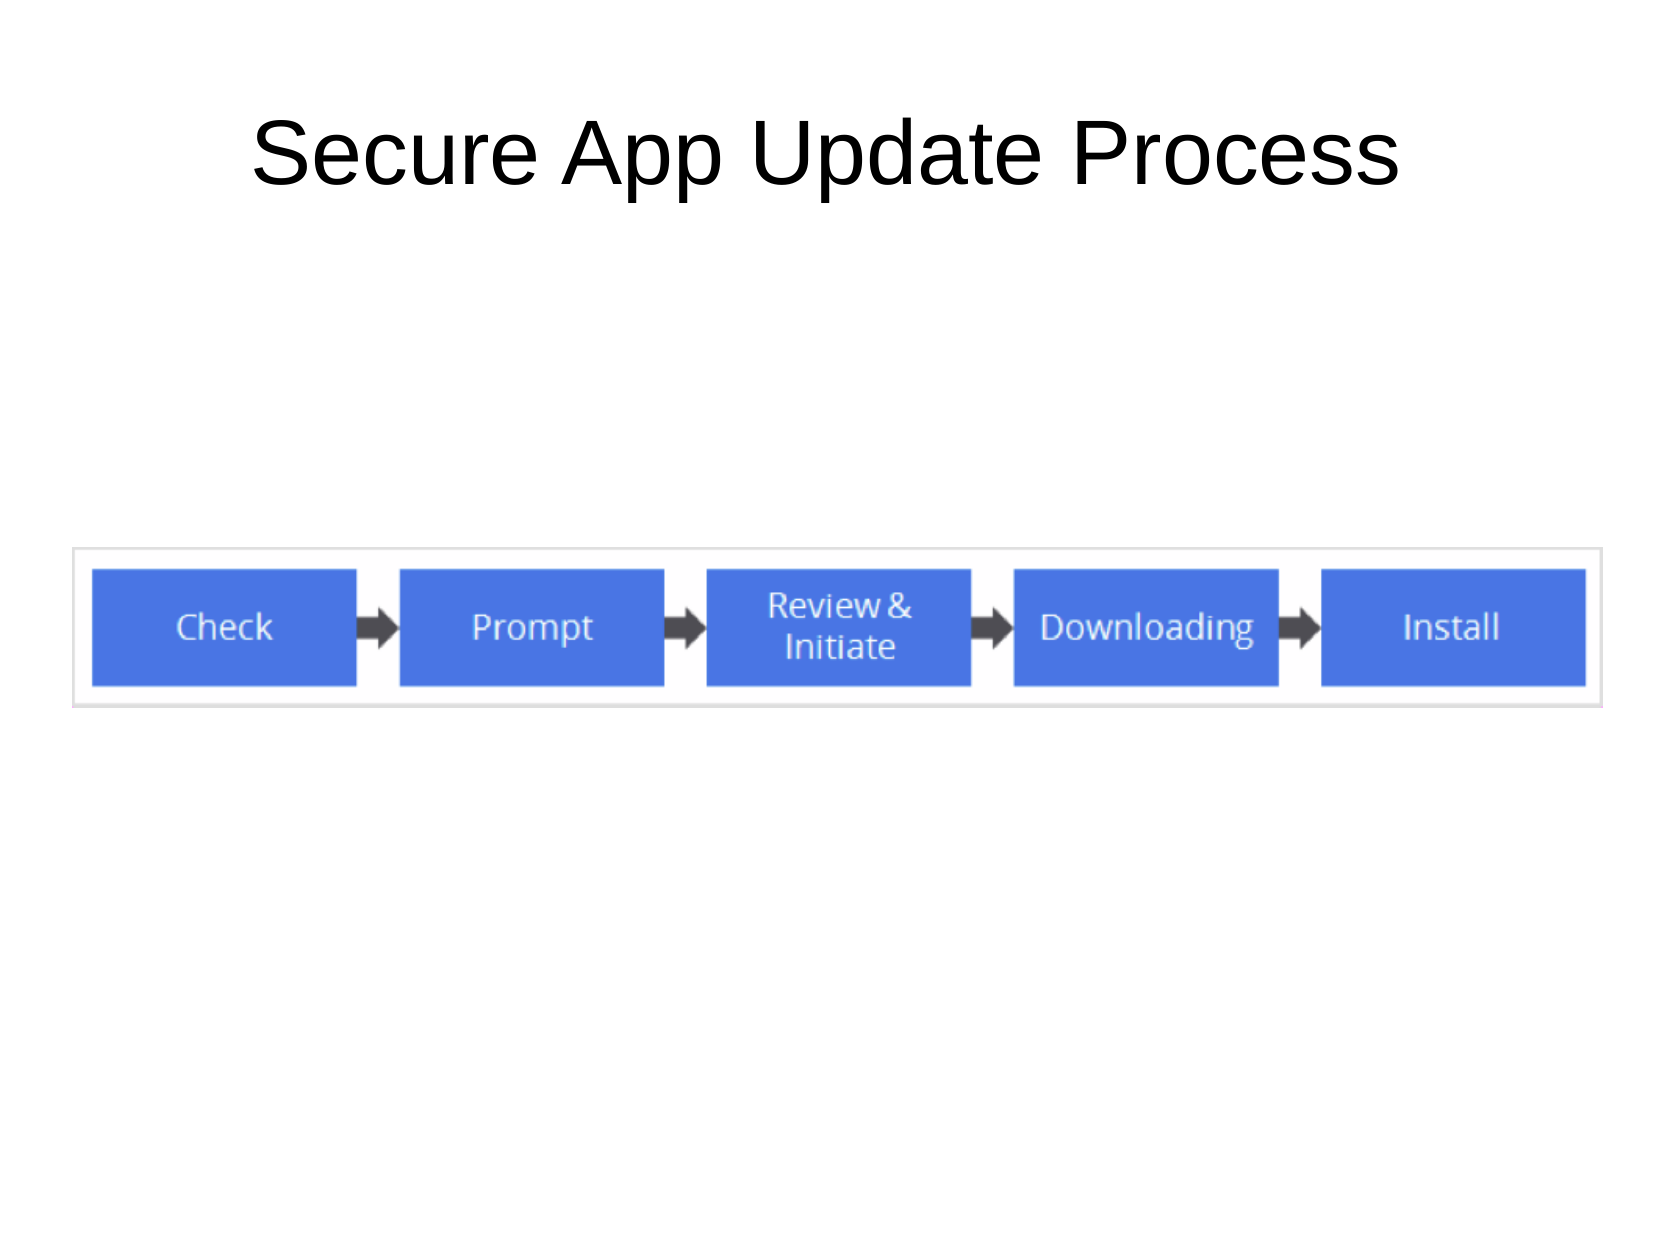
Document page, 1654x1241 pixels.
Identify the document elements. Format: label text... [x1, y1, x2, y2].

picture [72, 547, 1603, 708]
title Secure App Update Process [82, 49, 1571, 257]
